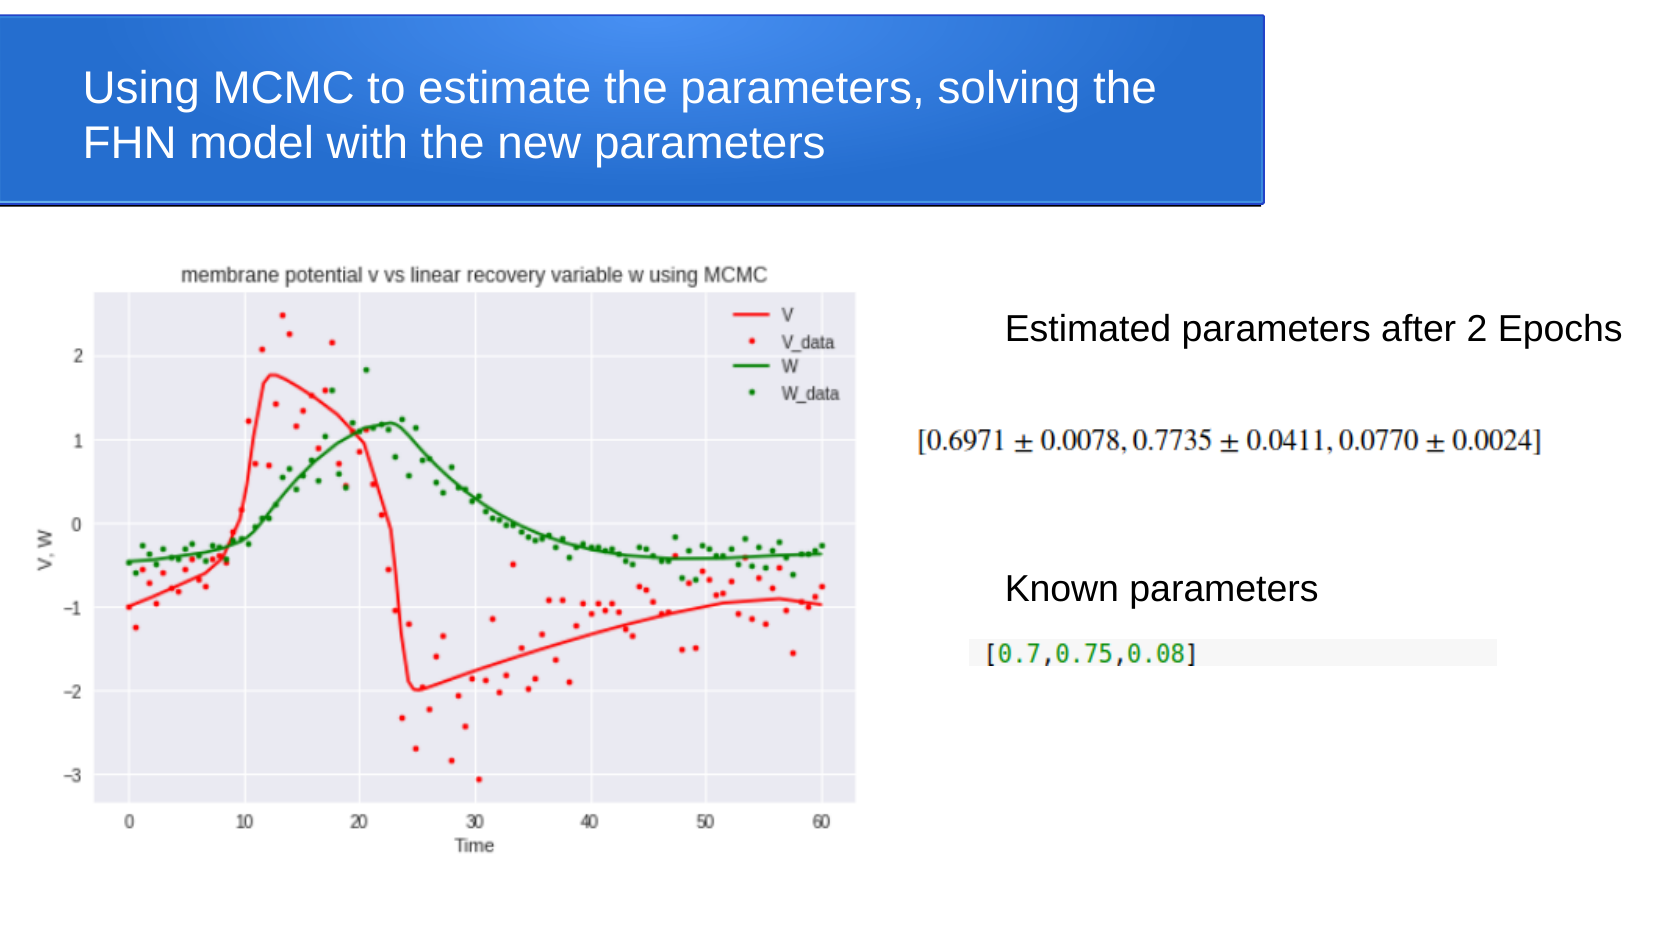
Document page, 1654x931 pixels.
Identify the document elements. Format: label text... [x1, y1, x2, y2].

title Using MCMC to estimate the parameters, solving the FHN model with the new parameters [82, 35, 1235, 189]
picture [969, 639, 1497, 667]
picture [908, 409, 1567, 464]
text_box Known parameters [990, 559, 1396, 617]
text_box Estimated parameters after 2 Epochs [990, 300, 1396, 399]
picture [26, 255, 866, 866]
